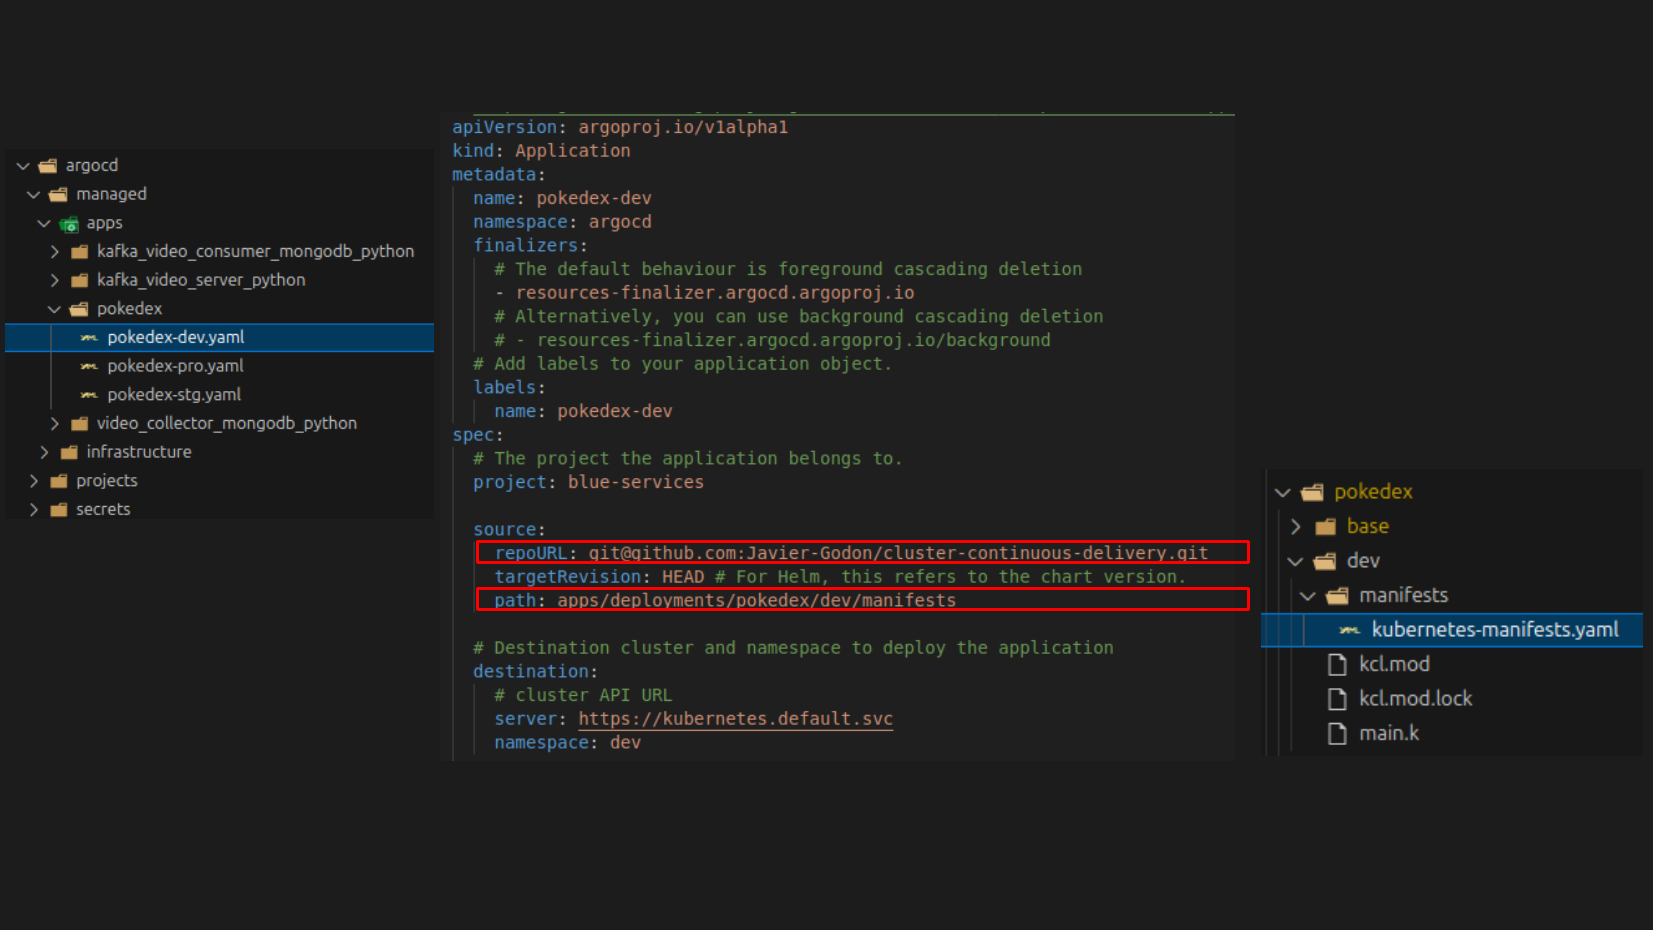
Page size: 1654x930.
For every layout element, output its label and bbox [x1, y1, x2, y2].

picture [479, 590, 1235, 608]
picture [1261, 469, 1643, 756]
picture [5, 149, 434, 519]
picture [479, 543, 1235, 561]
picture [440, 112, 1235, 761]
